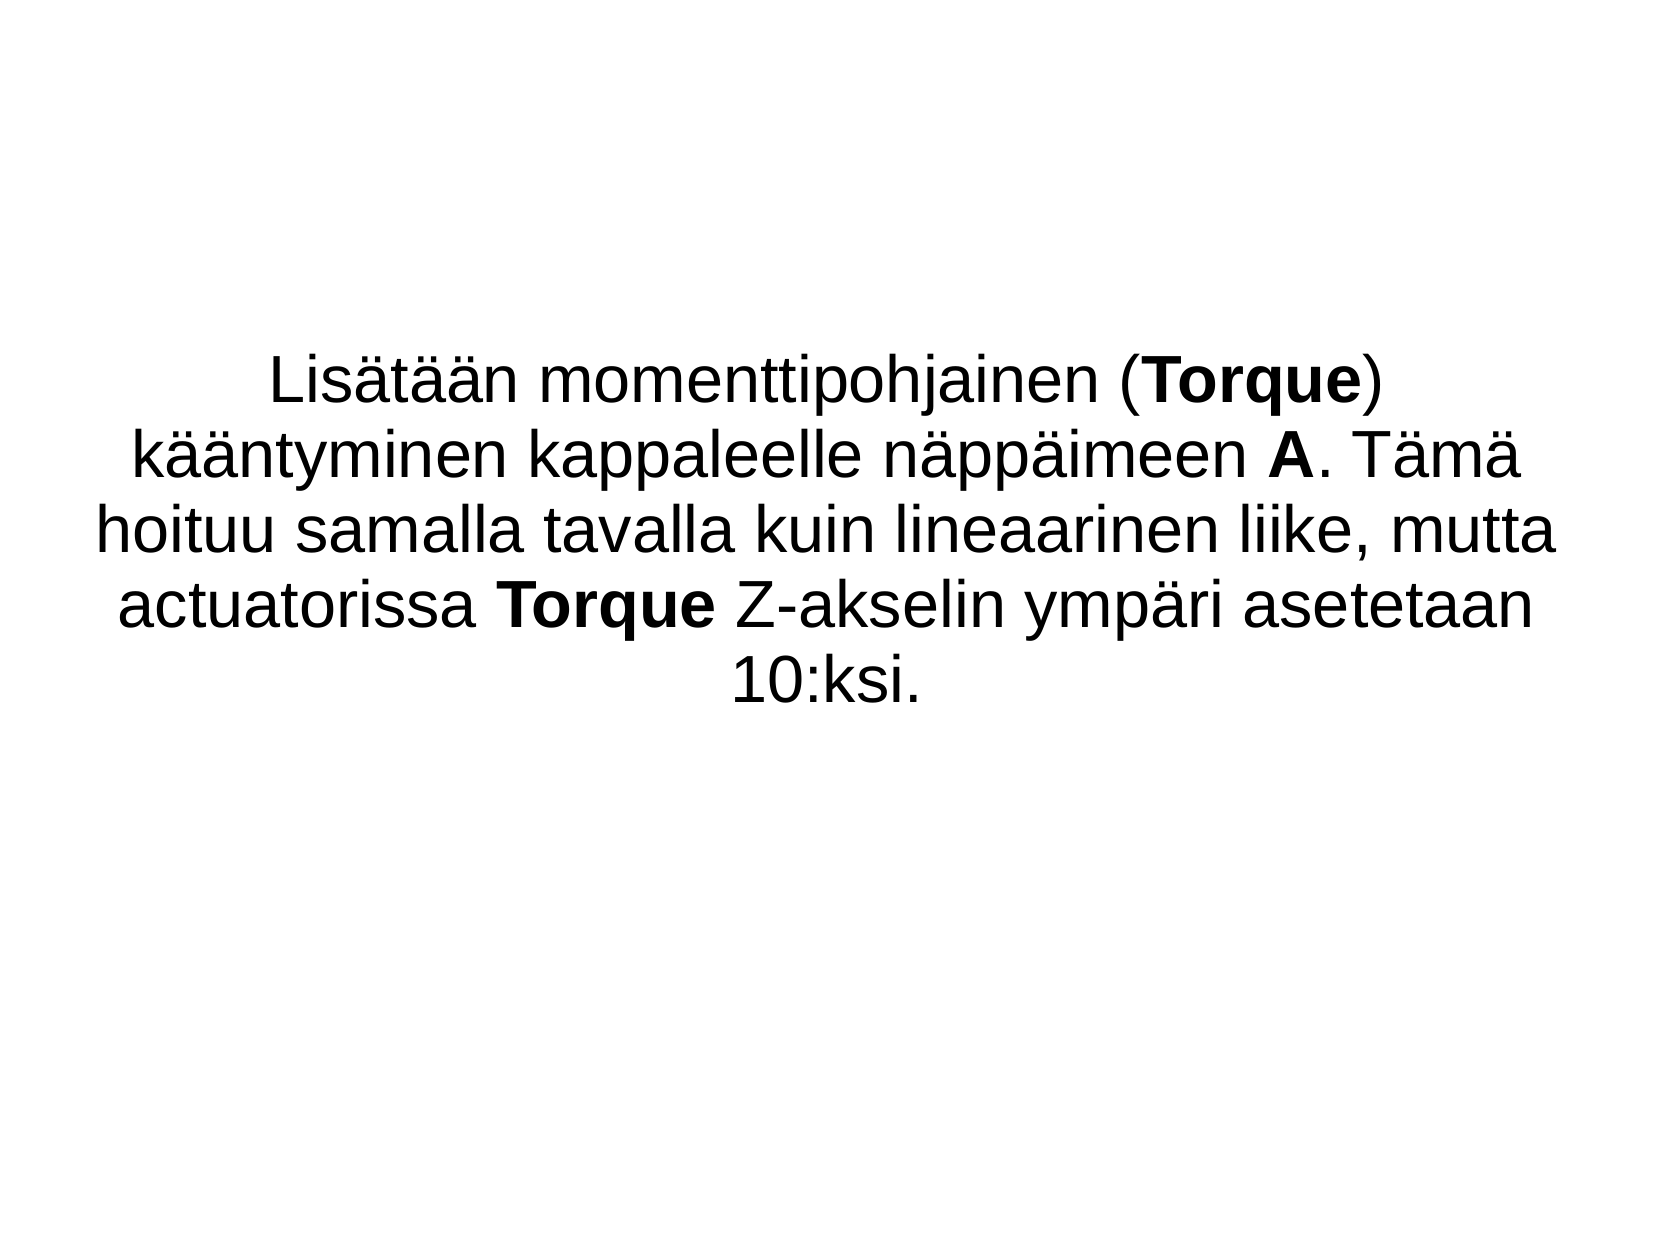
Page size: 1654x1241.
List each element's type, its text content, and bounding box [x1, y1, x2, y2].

subtitle Lisätään momenttipohjainen (Torque) kääntyminen kappaleelle näppäimeen A. Tämä hoituu samalla tavalla kuin lineaarinen liike, mutta actuatorissa Torque Z-akselin ympäri asetetaan 10:ksi. [82, 49, 1571, 1010]
